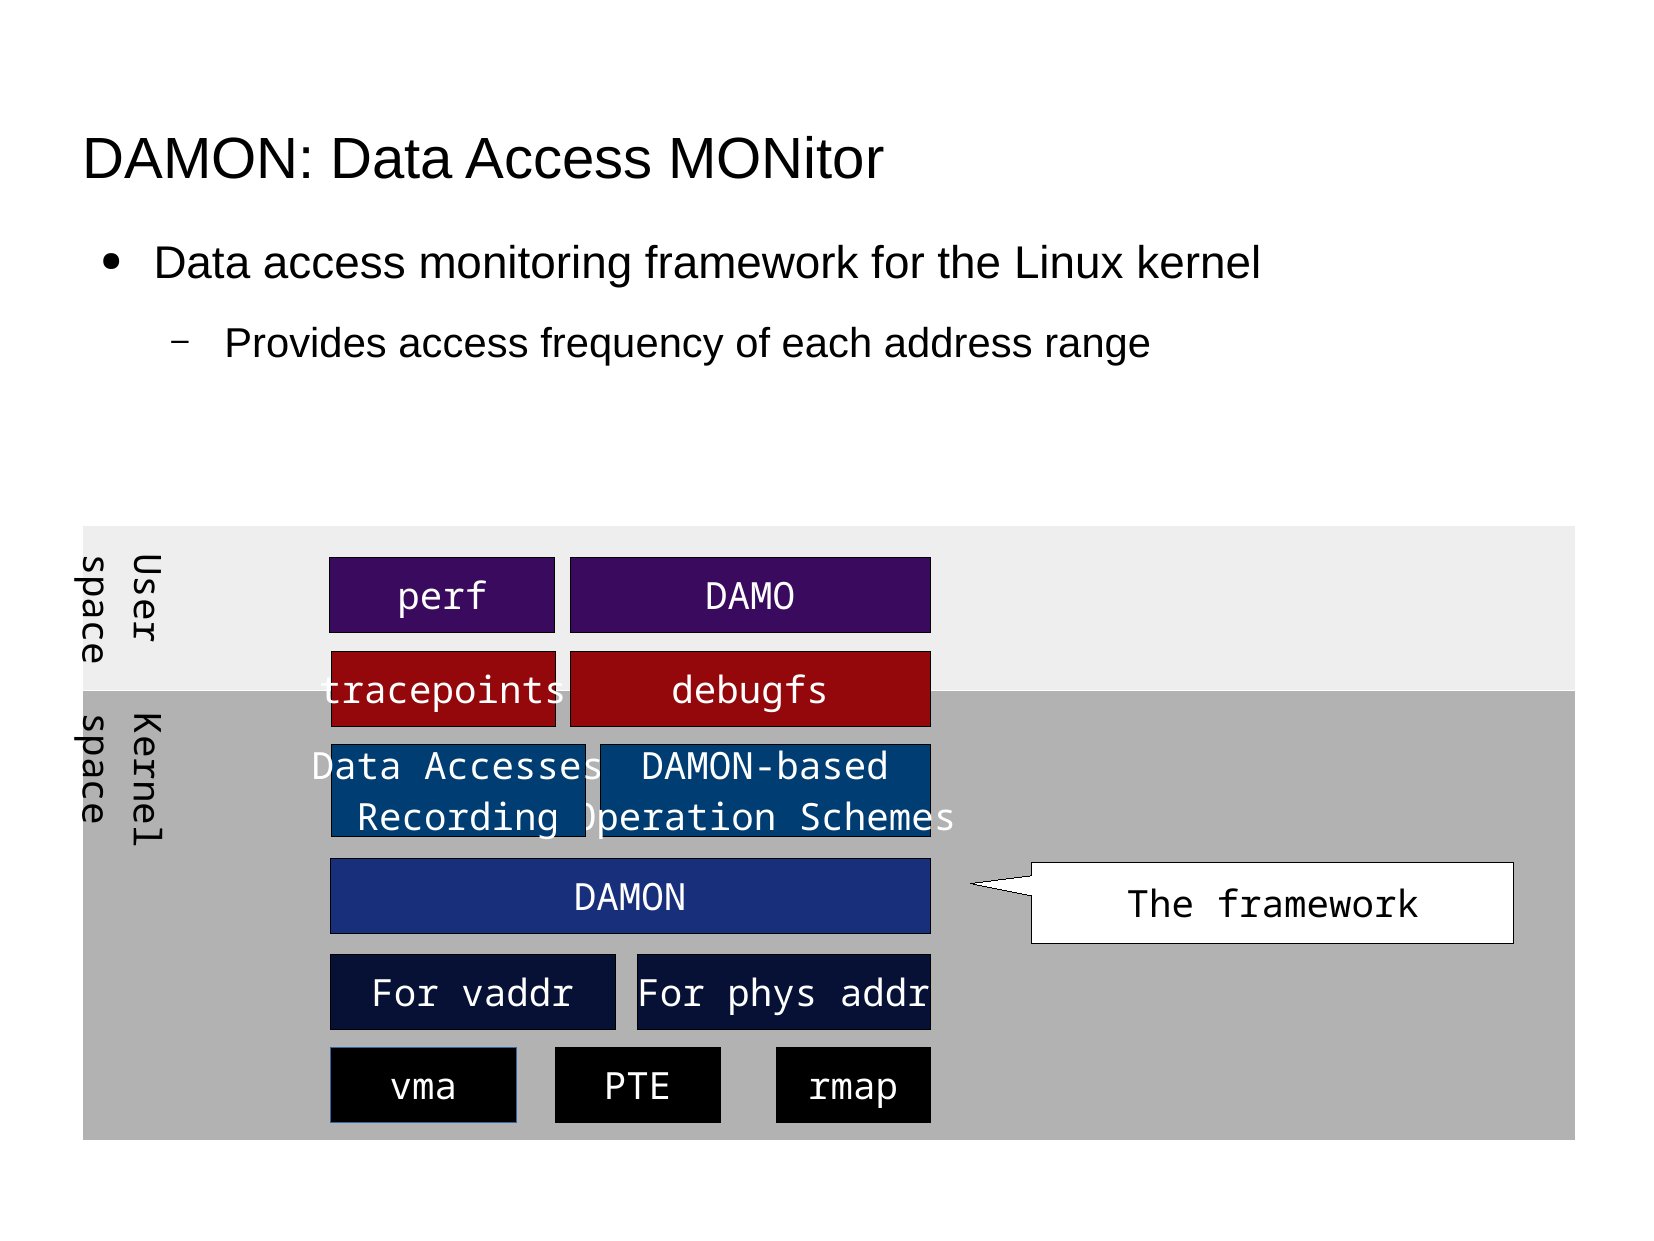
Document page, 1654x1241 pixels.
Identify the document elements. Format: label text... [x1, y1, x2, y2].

text_box debugfs [570, 651, 931, 727]
text_box [85, 741, 90, 750]
text_box PTE [555, 1047, 721, 1123]
text_box User space [89, 538, 182, 806]
text_box tracepoints [331, 651, 556, 727]
text_box vma [330, 1047, 517, 1123]
text_box [82, 525, 1576, 1141]
text_box Data Accesses Recording [331, 744, 586, 837]
text_box [82, 581, 91, 628]
text_box [82, 786, 89, 810]
title DAMON: Data Access MONitor [82, 108, 1571, 210]
text_box rmap [776, 1047, 931, 1123]
text_box [85, 763, 89, 773]
text_box The framework [970, 862, 1514, 944]
text_box DAMON [330, 858, 931, 934]
text_box [82, 648, 90, 737]
text_box perf [329, 557, 555, 633]
text_box Kernel space [89, 698, 182, 968]
text_box [82, 740, 89, 787]
text_box For phys addr [637, 954, 931, 1030]
text_box [85, 582, 91, 592]
list Data access monitoring framework for the Linux kernel Provides access frequency of each address range [82, 236, 1571, 525]
text_box DAMO [570, 557, 931, 633]
text_box [82, 627, 90, 650]
text_box DAMON-based Operation Schemes [600, 744, 931, 837]
text_box [85, 603, 91, 613]
text_box For vaddr [330, 954, 616, 1030]
